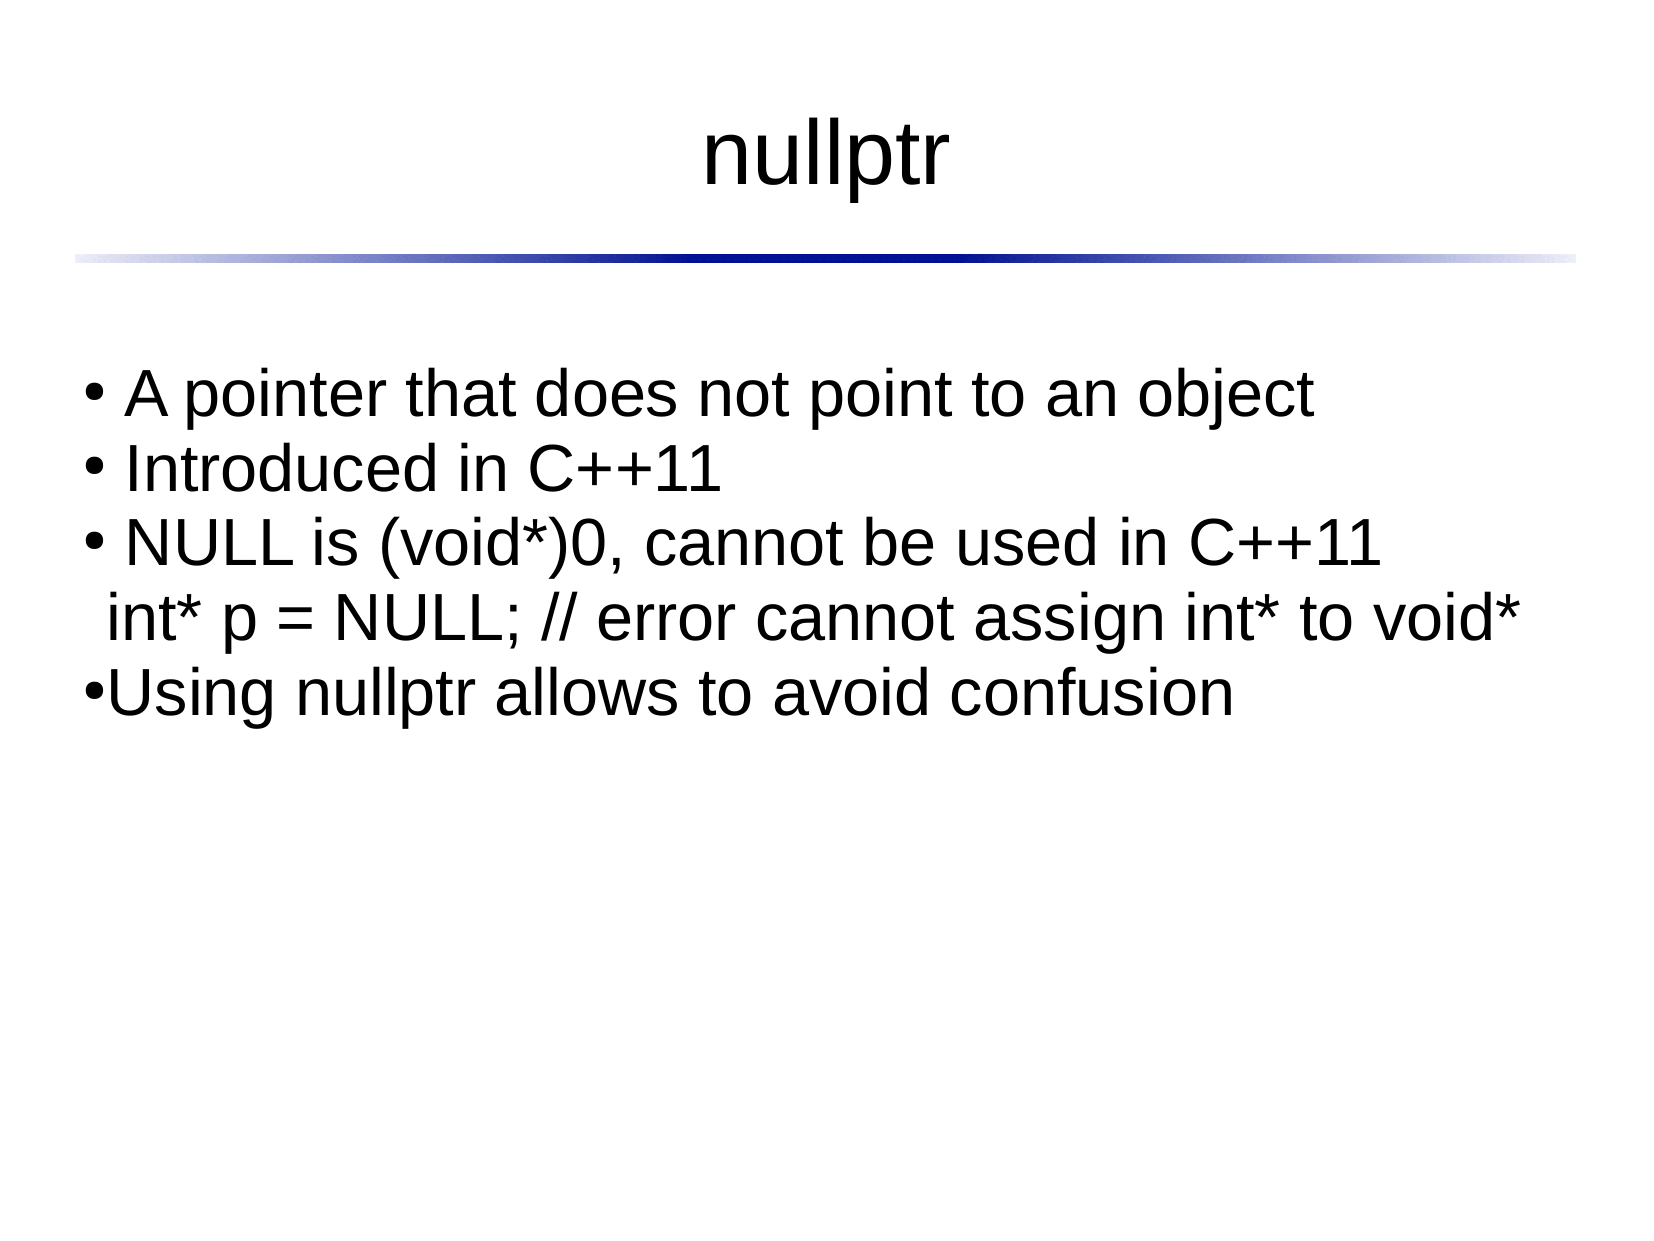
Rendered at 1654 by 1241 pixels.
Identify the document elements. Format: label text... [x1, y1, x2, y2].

title nullptr [82, 65, 1571, 241]
subtitle A pointer that does not point to an object Introduced in C++11 NULL is (void*)0, cannot be used in C++11 int* p = NULL; // error cannot assign int* to void* Using nullptr allows to avoid confusion [82, 297, 1571, 863]
picture [75, 254, 1576, 263]
